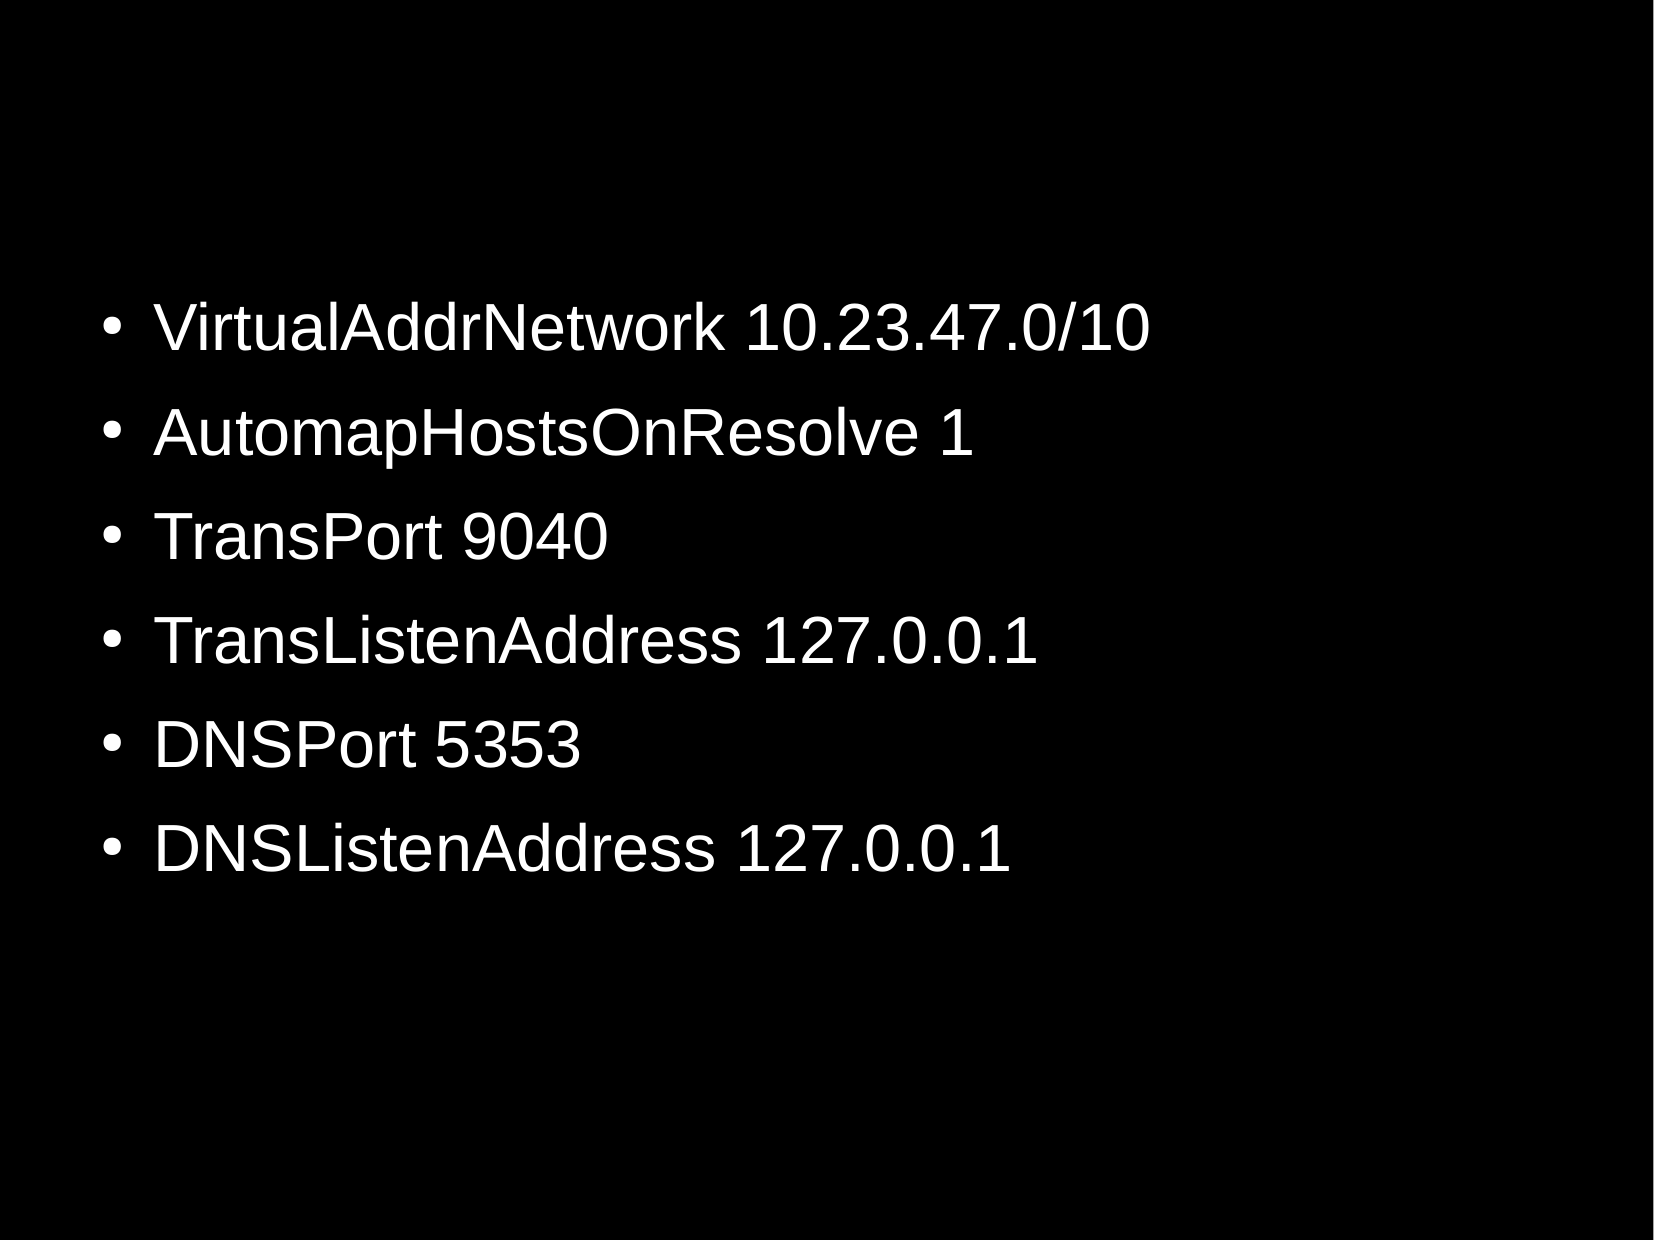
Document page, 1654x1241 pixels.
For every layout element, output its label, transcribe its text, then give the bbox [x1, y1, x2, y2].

list VirtualAddrNetwork 10.23.47.0/10 AutomapHostsOnResolve 1 TransPort 9040 TransListenAddress 127.0.0.1 DNSPort 5353 DNSListenAddress 127.0.0.1 [82, 290, 1538, 1010]
